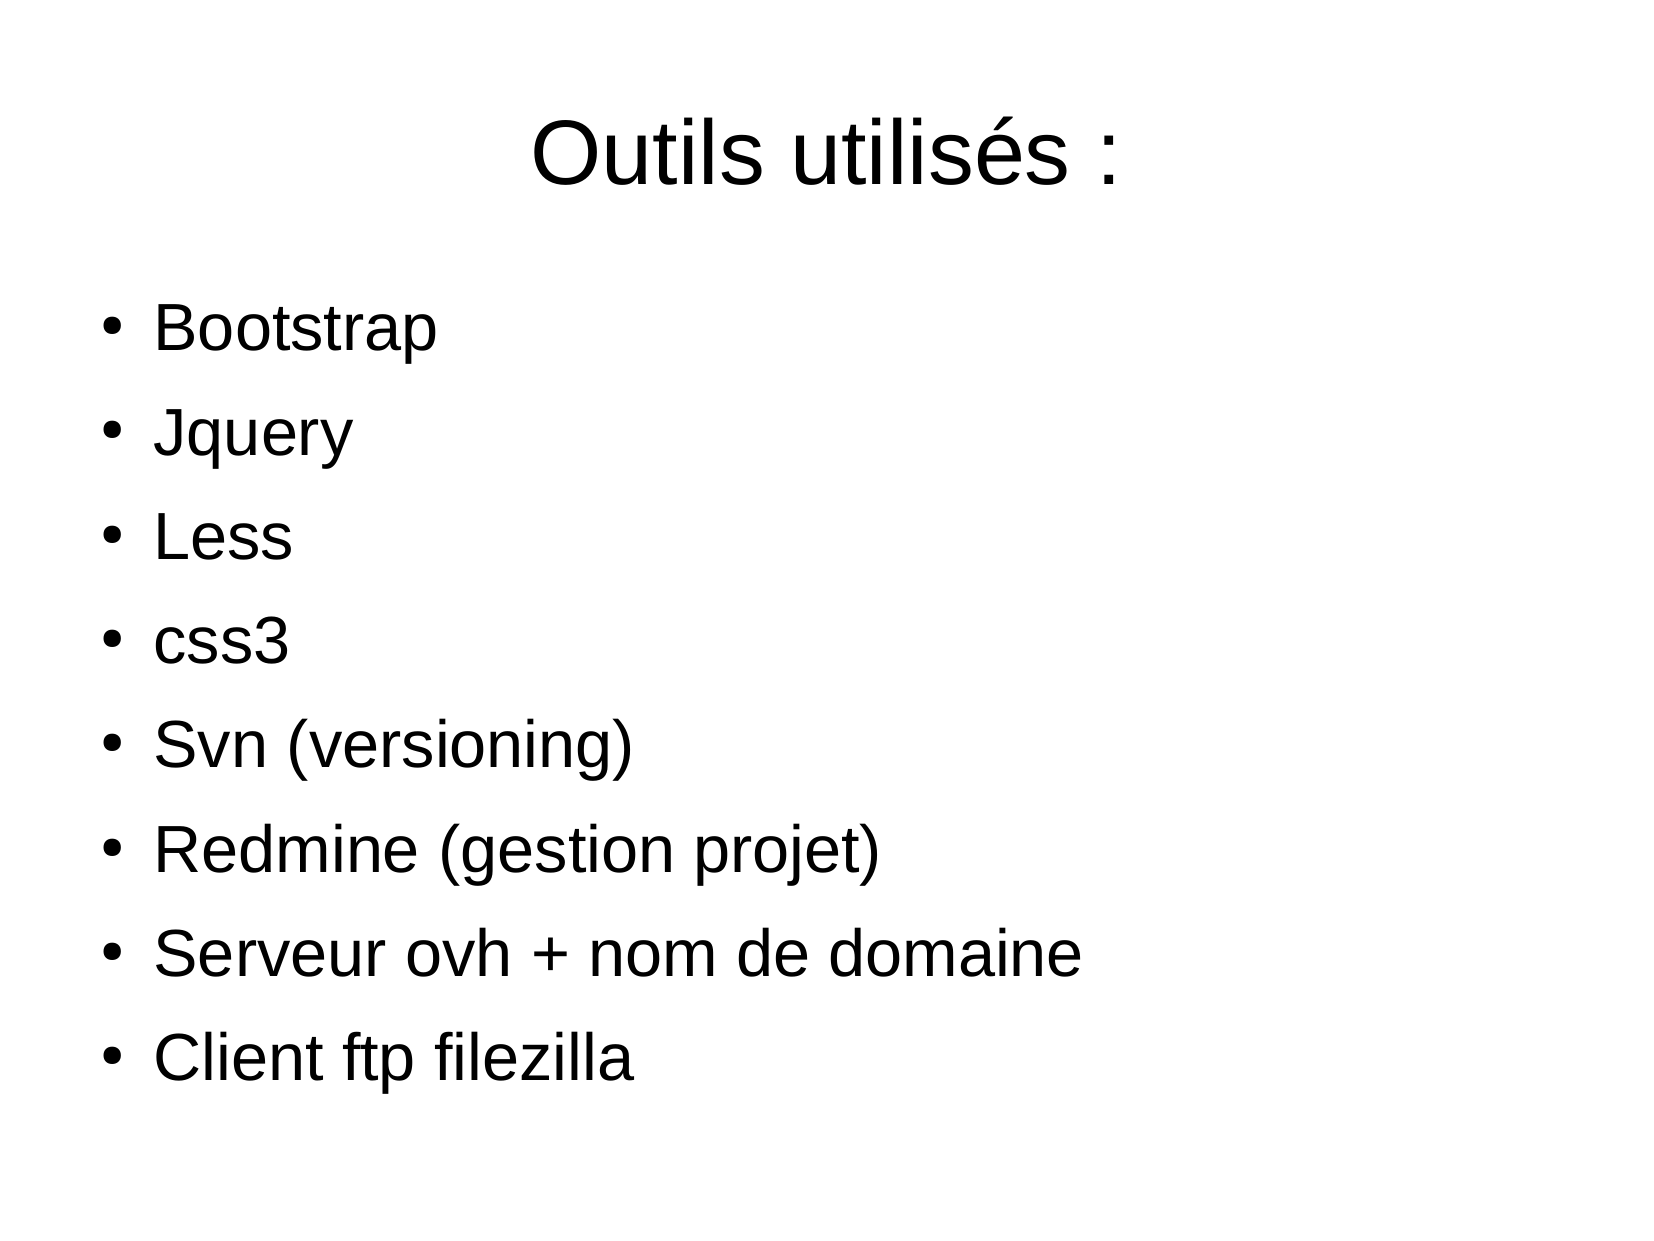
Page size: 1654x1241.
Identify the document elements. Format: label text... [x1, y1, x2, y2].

list Bootstrap Jquery Less css3 Svn (versioning) Redmine (gestion projet) Serveur ovh + nom de domaine Client ftp filezilla [82, 290, 1571, 1096]
title Outils utilisés : [82, 49, 1571, 257]
